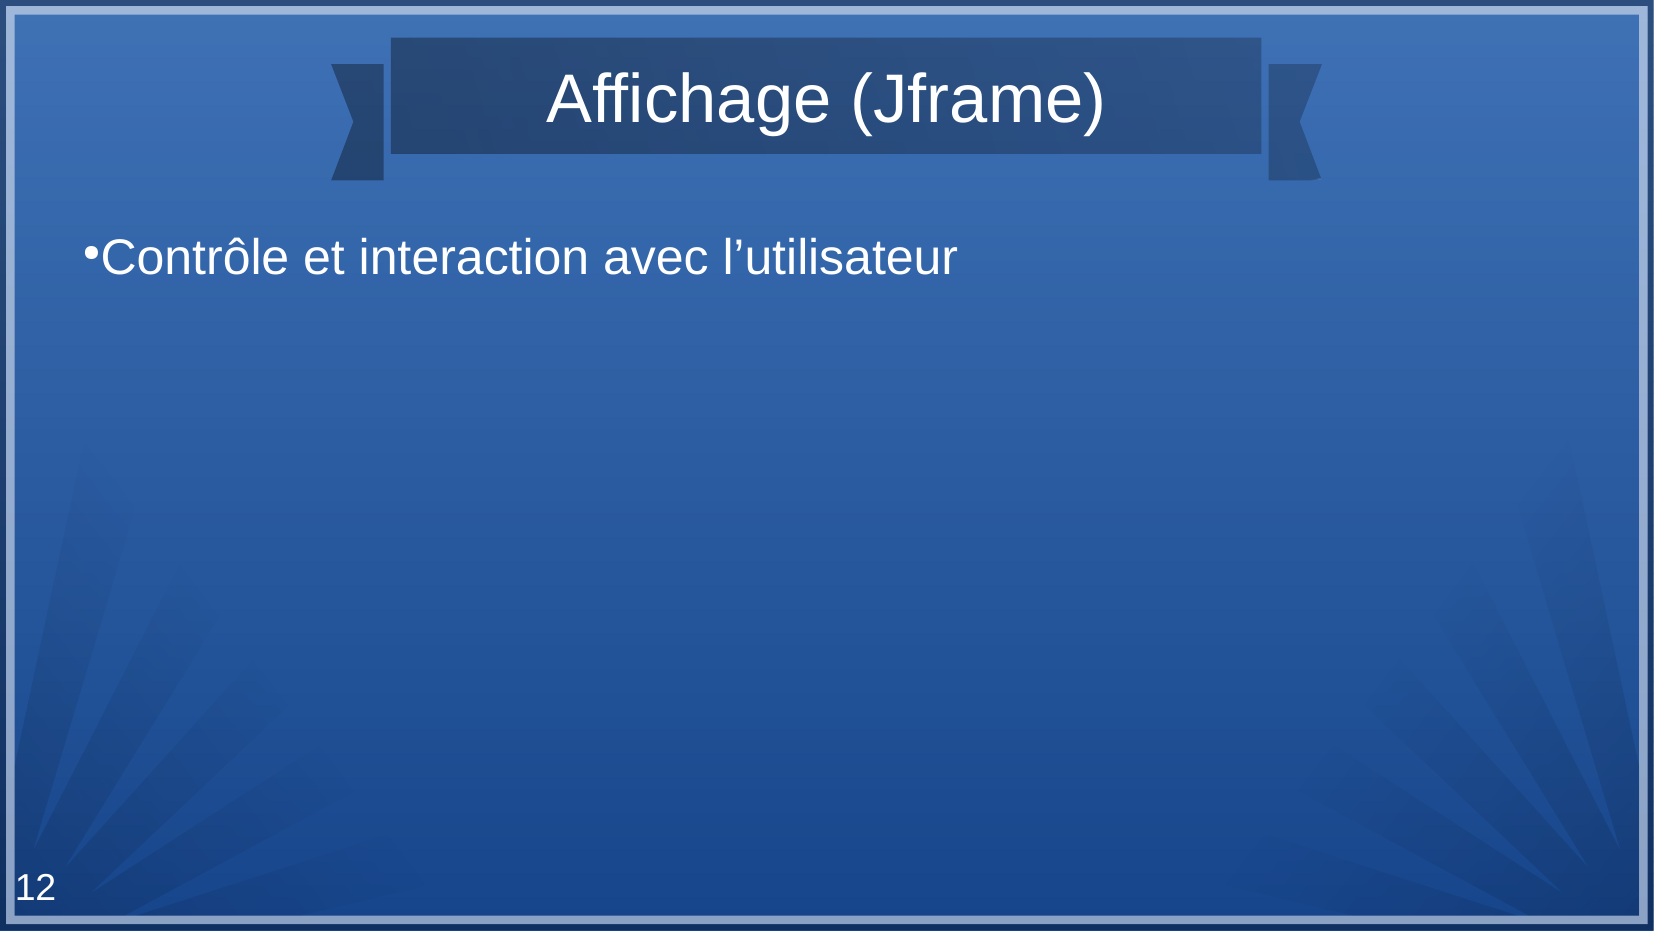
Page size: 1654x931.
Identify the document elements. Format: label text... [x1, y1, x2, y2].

list Contrôle et interaction avec l’utilisateur [82, 224, 1571, 848]
text_box <numéro> [0, 859, 657, 931]
title Affichage (Jframe) [389, 35, 1264, 154]
